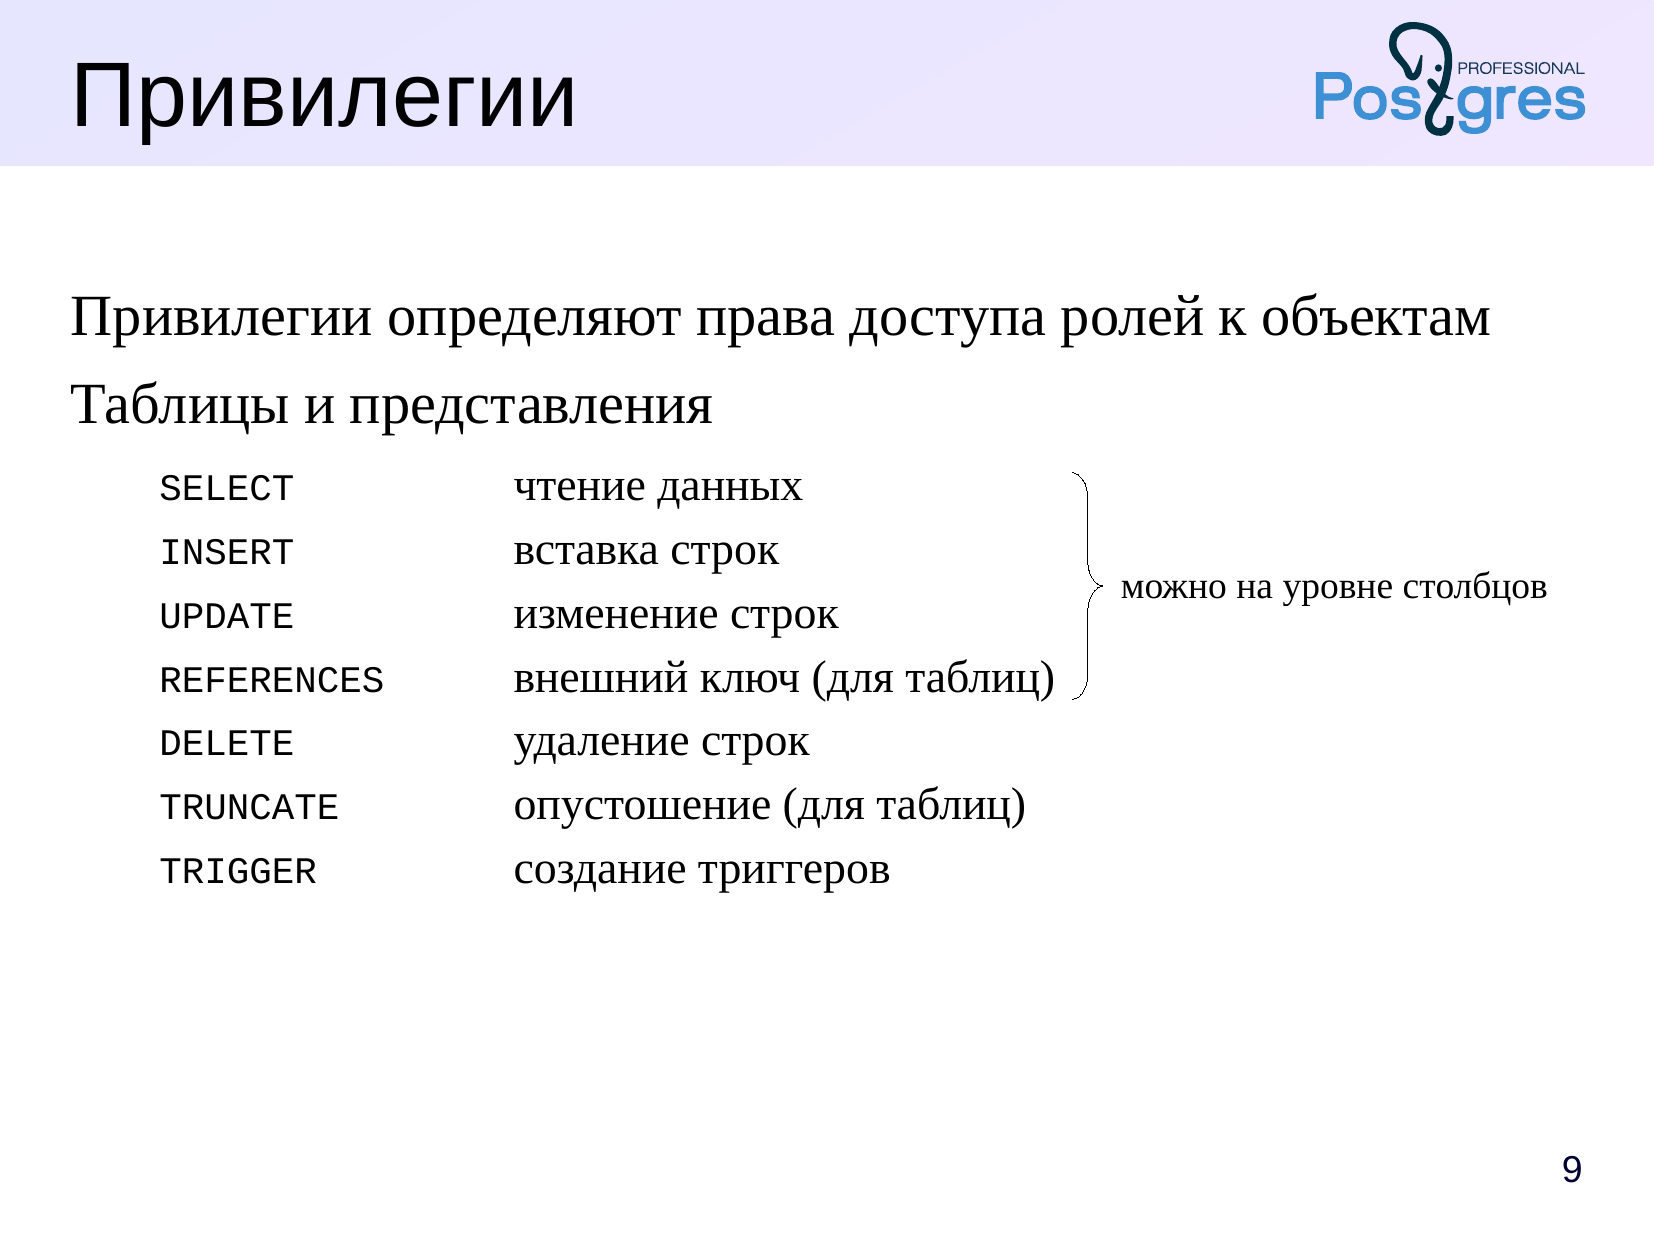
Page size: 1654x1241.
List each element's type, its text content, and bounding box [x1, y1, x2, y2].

title Привилегии [70, 43, 1241, 147]
list Привилегии определяют права доступа ролей к объектам Таблицы и представления SELECT чтение данных INSERT вставка строк UPDATE изменение строк REFERENCES внешний ключ (для таблиц) DELETE удаление строк TRUNCATE опустошение (для таблиц) TRIGGER создание триггеров [70, 283, 1583, 1134]
text_box можно на уровне столбцов [1072, 472, 1103, 700]
